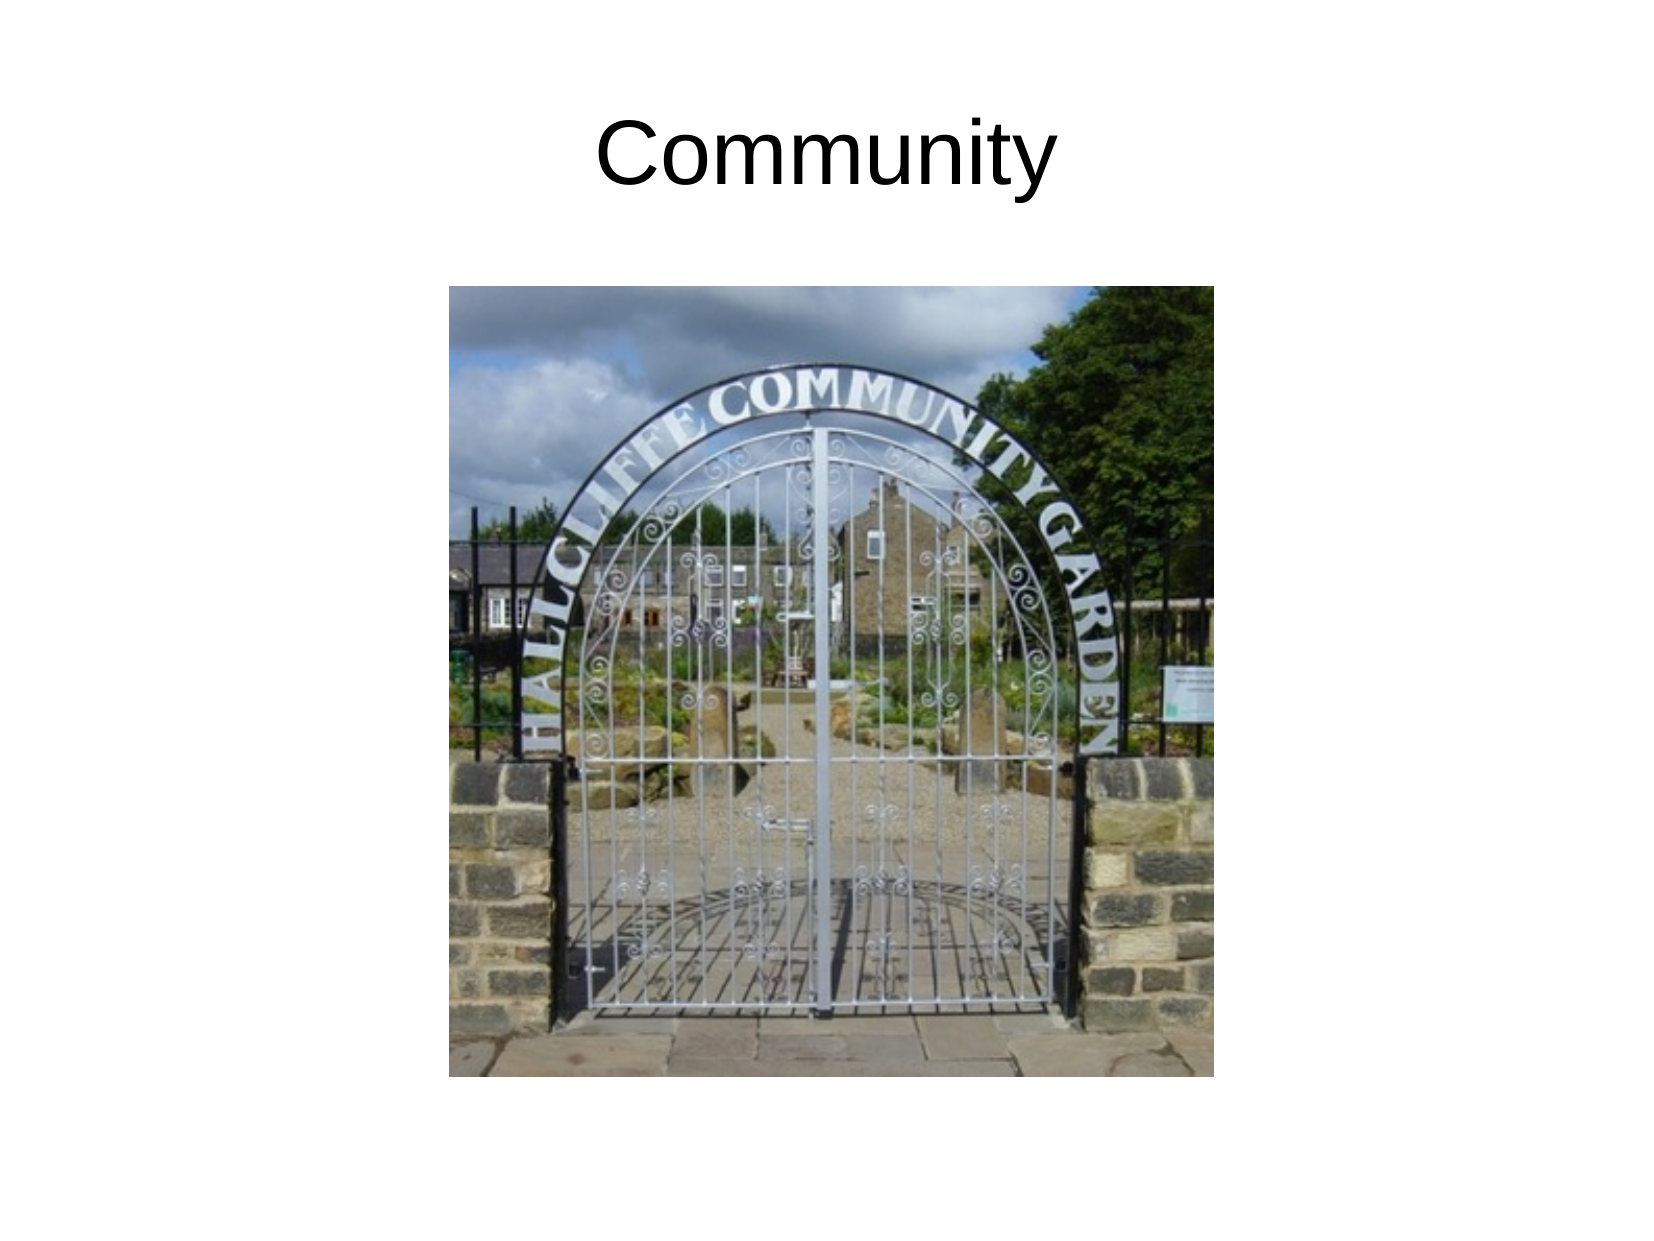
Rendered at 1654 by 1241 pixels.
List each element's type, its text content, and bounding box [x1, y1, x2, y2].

picture [449, 286, 1214, 1077]
title Community [82, 49, 1571, 257]
